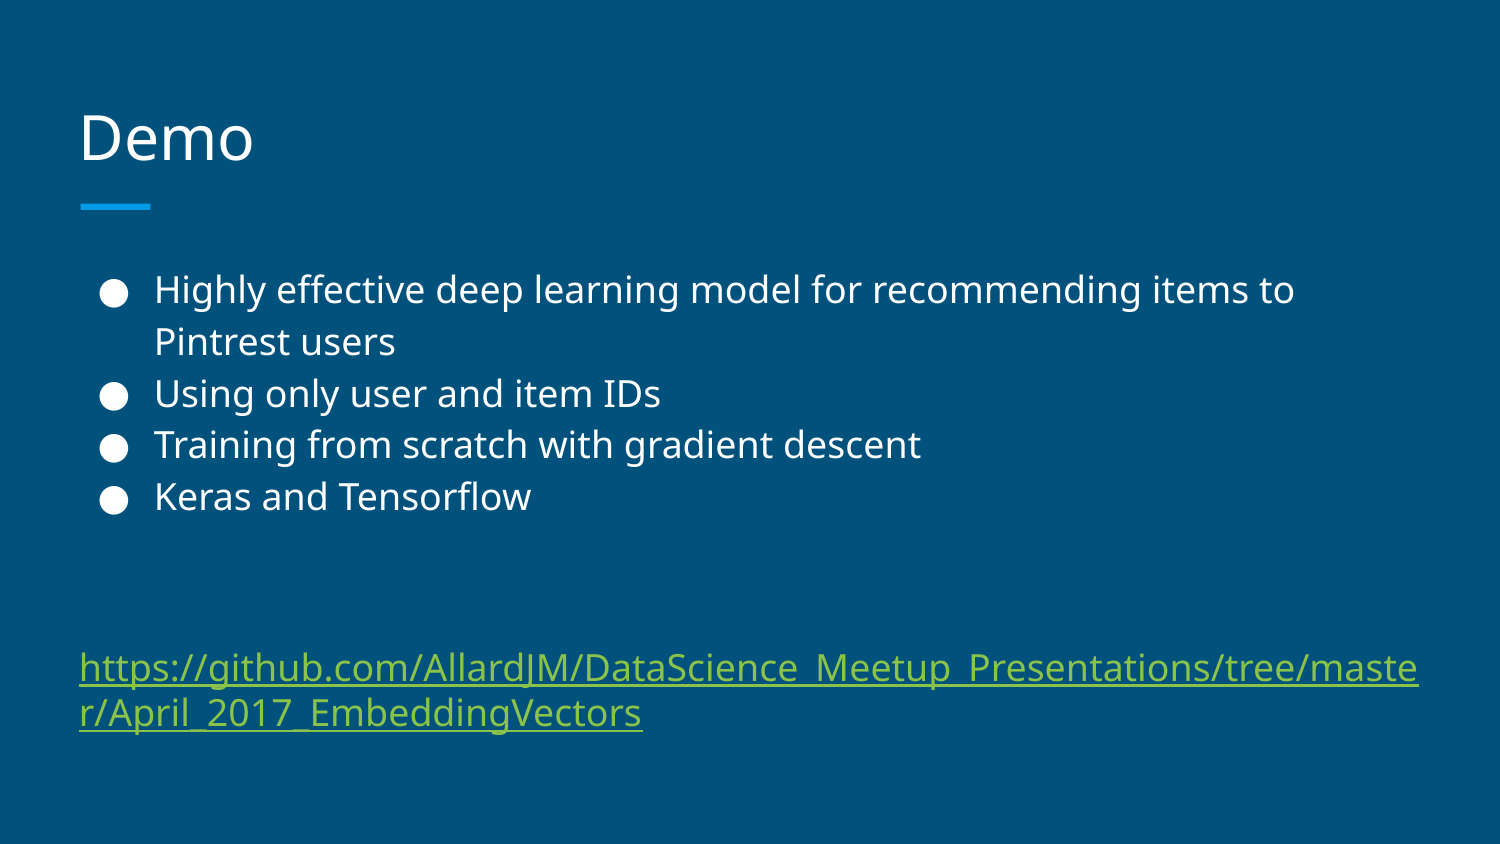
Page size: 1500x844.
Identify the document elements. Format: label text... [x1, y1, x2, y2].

title Demo [63, 75, 1437, 188]
list Highly effective deep learning model for recommending items to Pintrest users Using only user and item IDs Training from scratch with gradient descent Keras and Tensorflow https://github.com/AllardJM/DataScience_Meetup_Presentations/tree/master/April_2017_EmbeddingVectors [63, 244, 1437, 750]
